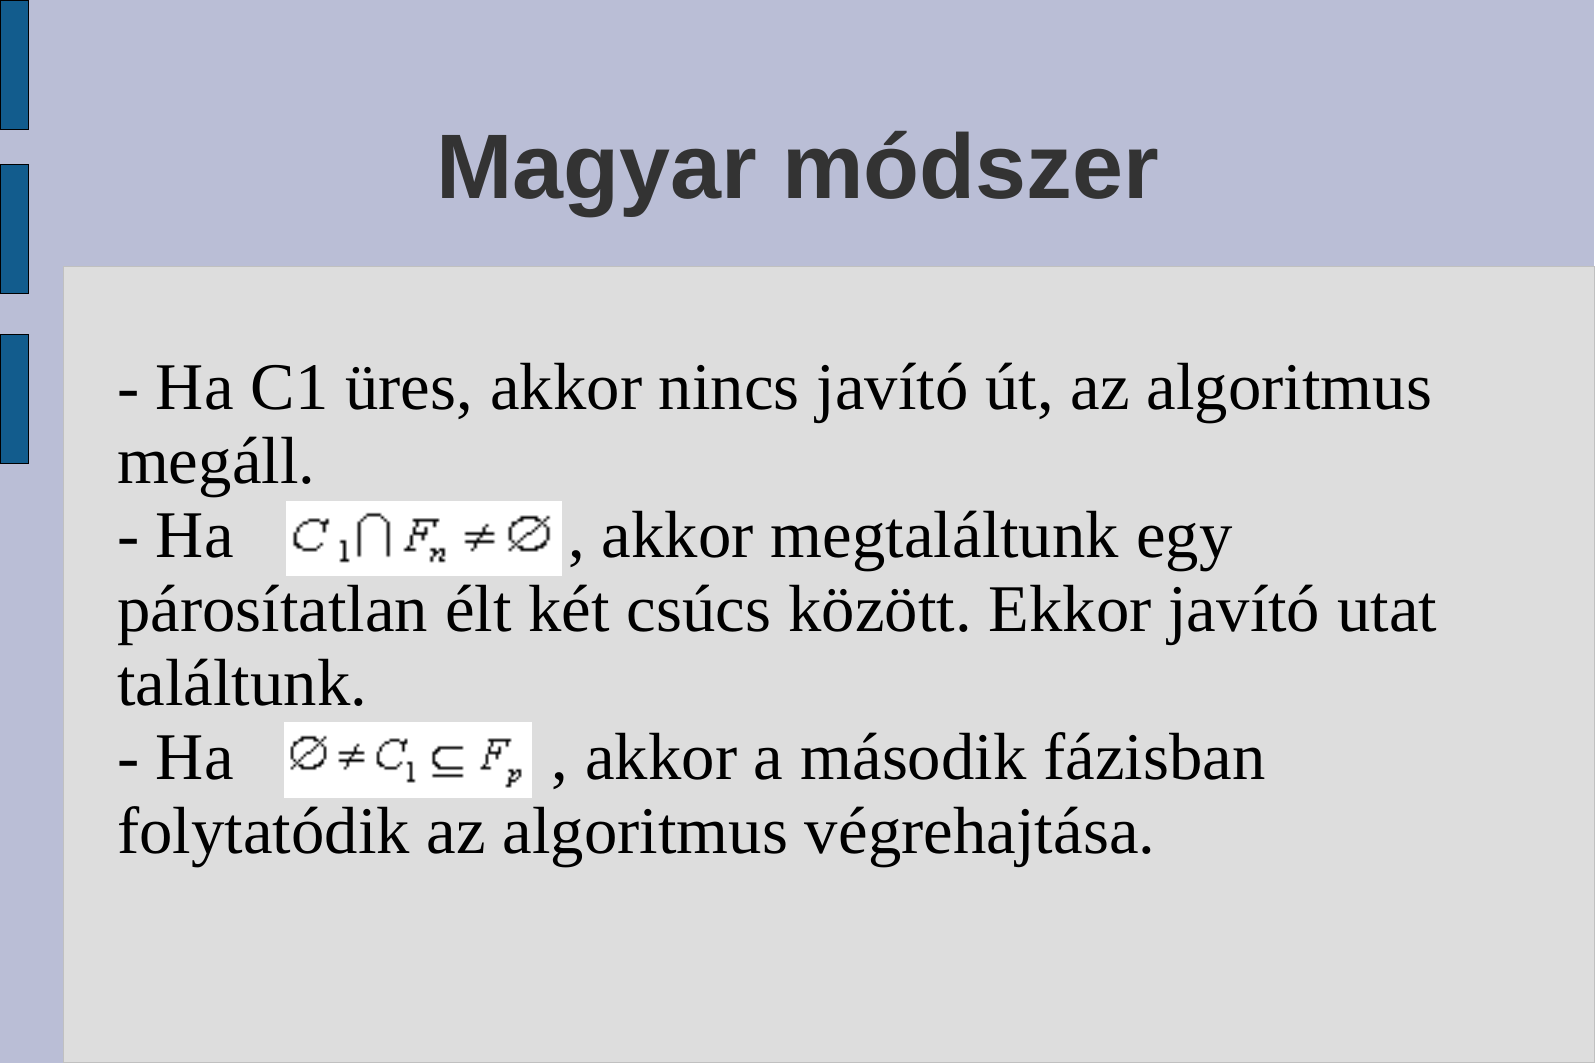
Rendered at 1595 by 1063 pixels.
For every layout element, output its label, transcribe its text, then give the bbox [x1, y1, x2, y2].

title Magyar módszer [117, 85, 1479, 249]
subtitle - Ha C1 üres, akkor nincs javító út, az algoritmus megáll. - Ha , akkor megtaláltunk egy párosítatlan élt két csúcs között. Ekkor javító utat találtunk. - Ha , akkor a második fázisban folytatódik az algoritmus végrehajtása. [117, 302, 1479, 990]
picture [286, 501, 562, 576]
picture [284, 722, 532, 798]
